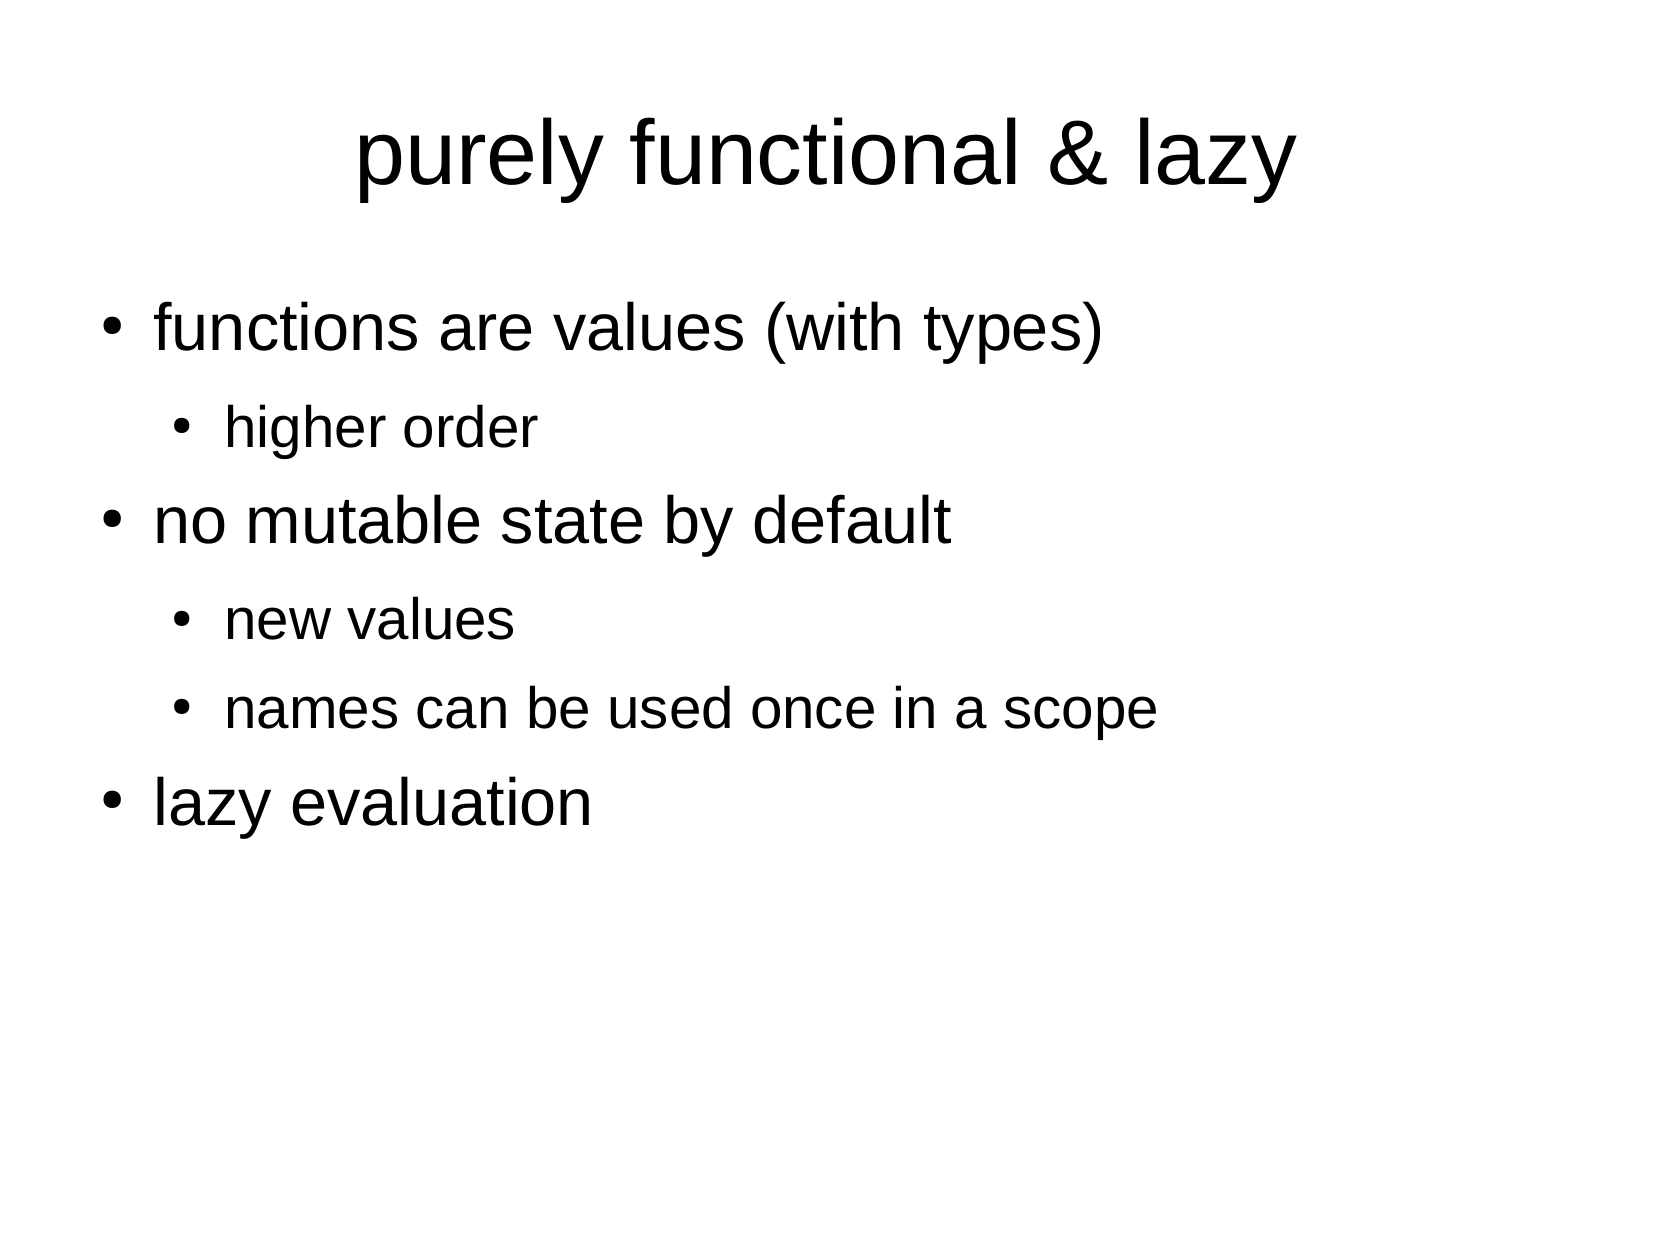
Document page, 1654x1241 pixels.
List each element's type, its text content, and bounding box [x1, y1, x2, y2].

title purely functional & lazy [82, 49, 1571, 257]
list functions are values (with types) higher order no mutable state by default new values names can be used once in a scope lazy evaluation [82, 290, 1571, 1109]
